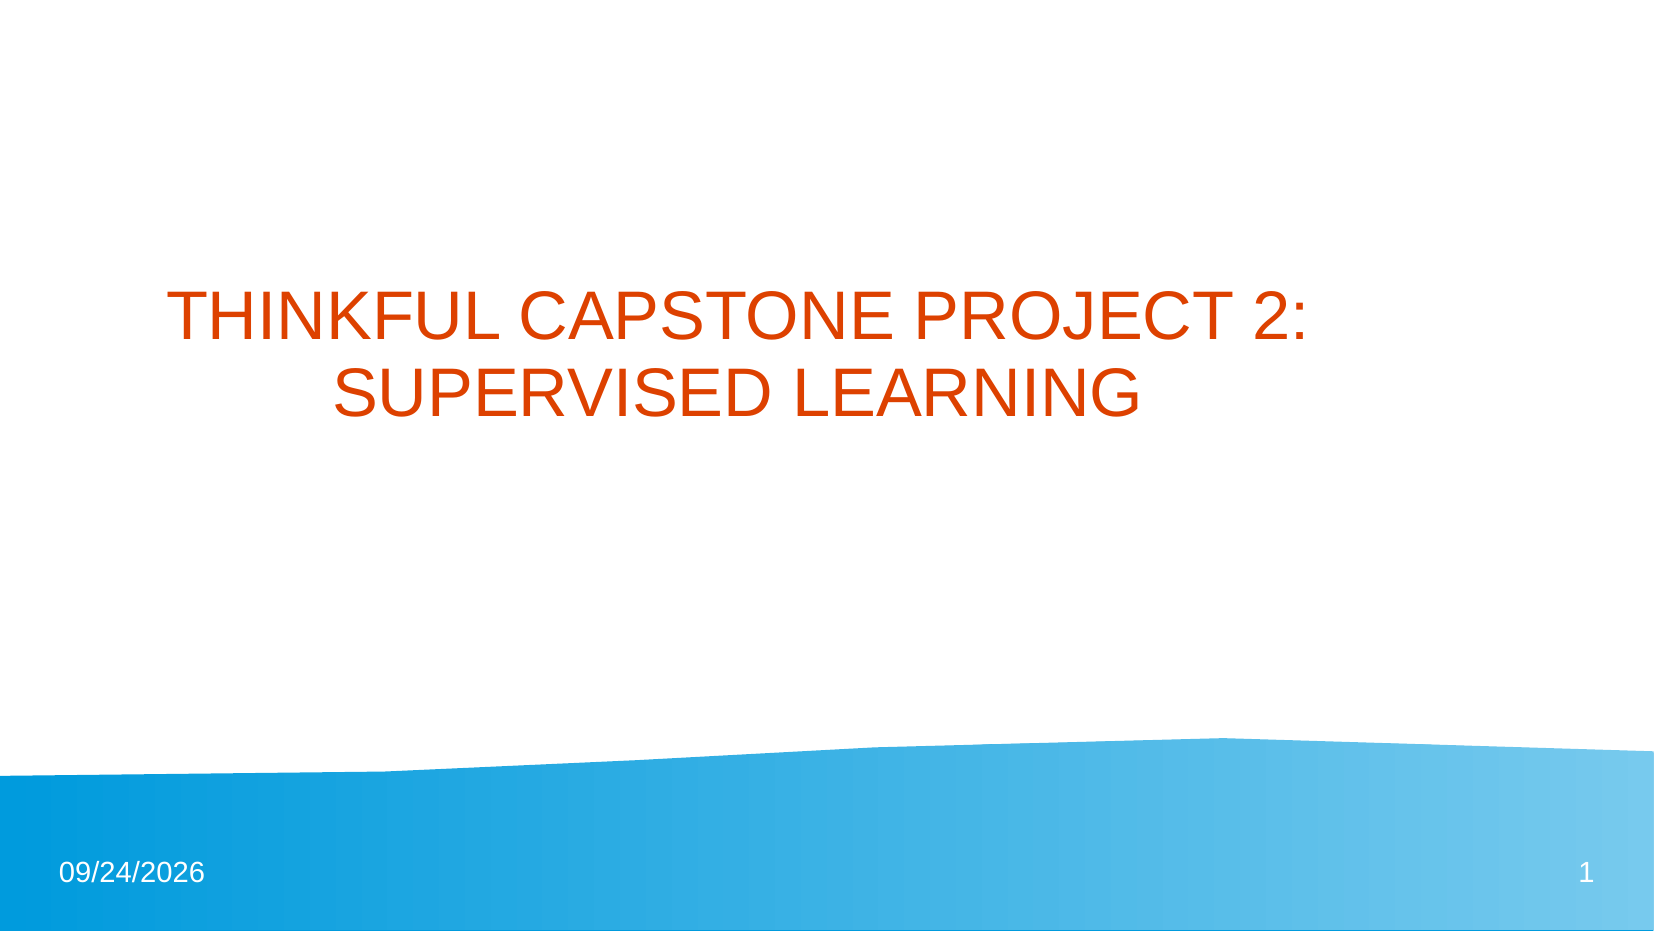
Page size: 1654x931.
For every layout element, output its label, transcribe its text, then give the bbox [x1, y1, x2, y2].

title THINKFUL CAPSTONE PROJECT 2: SUPERVISED LEARNING [0, 265, 1477, 443]
